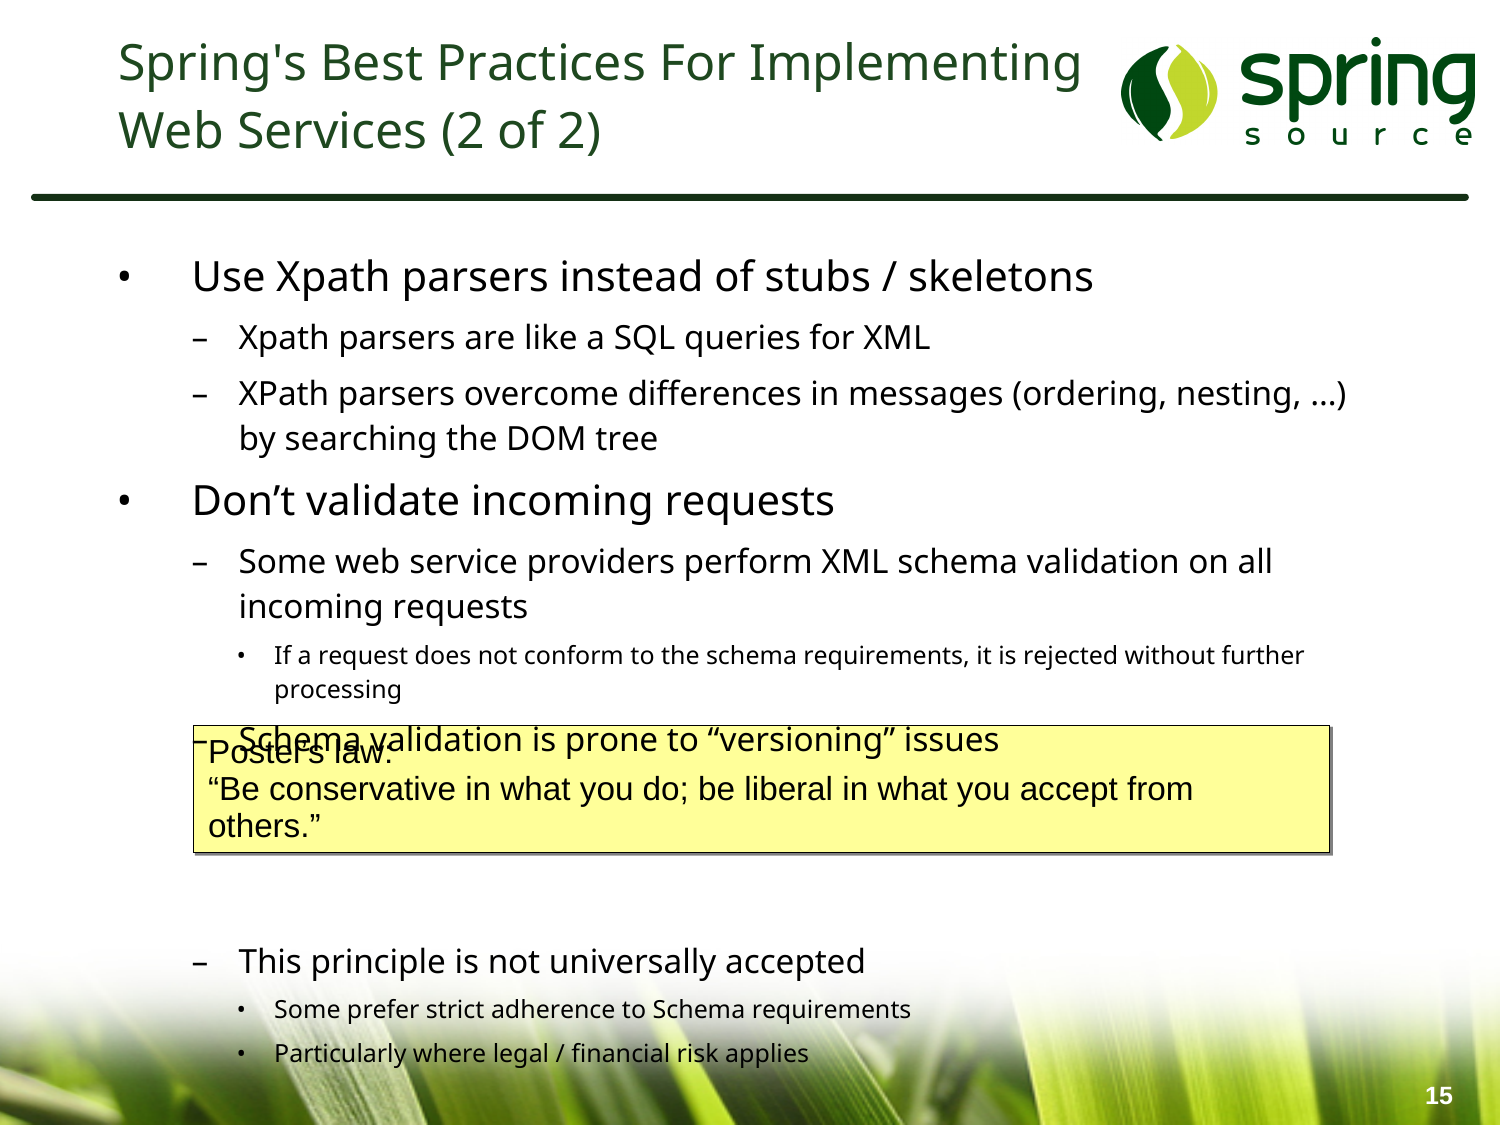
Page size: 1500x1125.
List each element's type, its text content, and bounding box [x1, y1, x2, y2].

picture [397, 1052, 402, 1060]
picture [0, 944, 1500, 1125]
picture [517, 1052, 524, 1060]
title Spring's Best Practices For Implementing Web Services (2 of 2) [103, 13, 1136, 176]
picture [344, 1052, 351, 1060]
list Use Xpath parsers instead of stubs / skeletons Xpath parsers are like a SQL queries for XML XPath parsers overcome differences in messages (ordering, nesting, …) by searching the DOM tree Don’t validate incoming requests Some web service providers perform XML schema validation on all incoming requests If a request does not conform to the schema requirements, it is rejected without further processing Schema validation is prone to “versioning” issues This principle is not universally accepted Some prefer strict adherence to Schema requirements Particularly where legal / financial risk applies [101, 238, 1395, 1052]
picture [743, 1052, 751, 1060]
picture [758, 1052, 766, 1060]
picture [1136, 37, 1475, 145]
